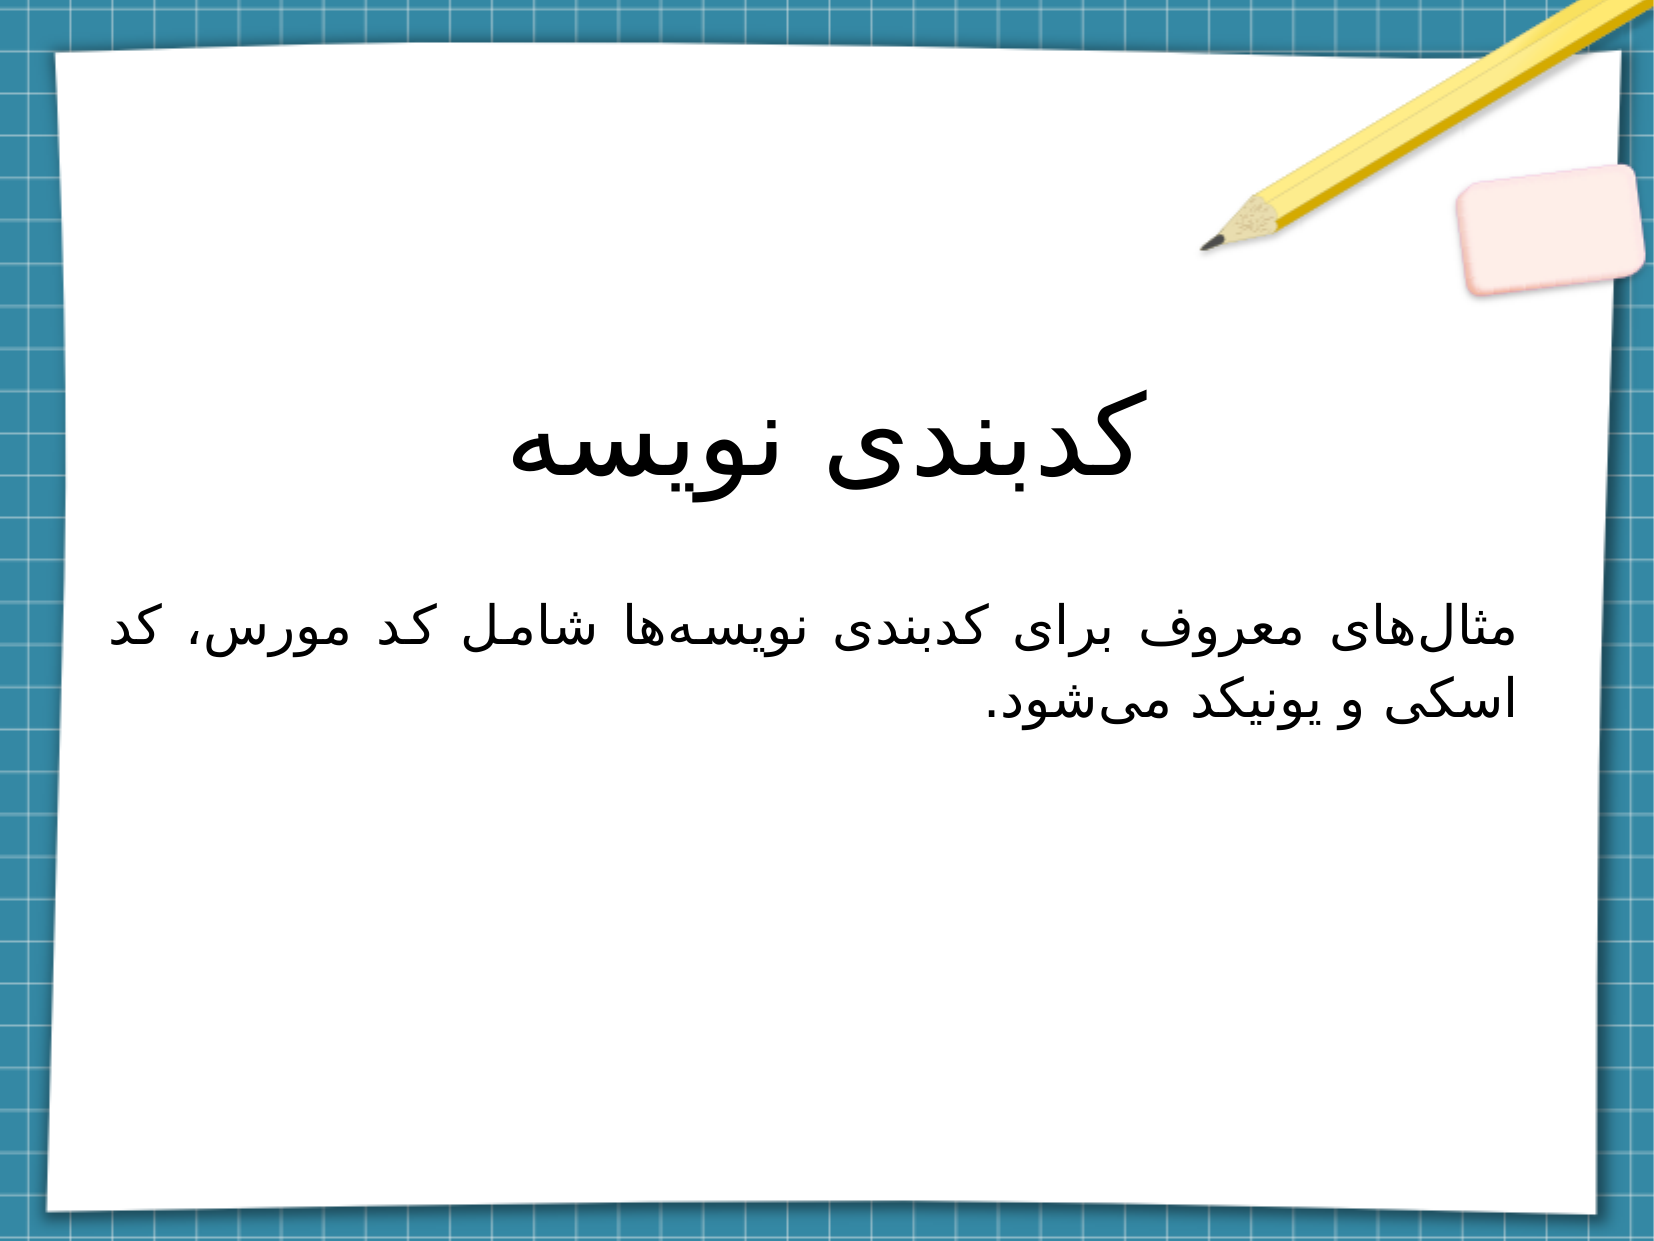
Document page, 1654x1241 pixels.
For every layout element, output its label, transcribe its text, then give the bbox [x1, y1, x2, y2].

title کدبندی نویسه [82, 332, 1571, 541]
list مثال‌های معروف برای کدبندی نویسه‌ها شامل کد مورس، کد اسکی و یونیکد می‌شود. [101, 585, 1591, 1126]
picture [0, 0, 1654, 1241]
